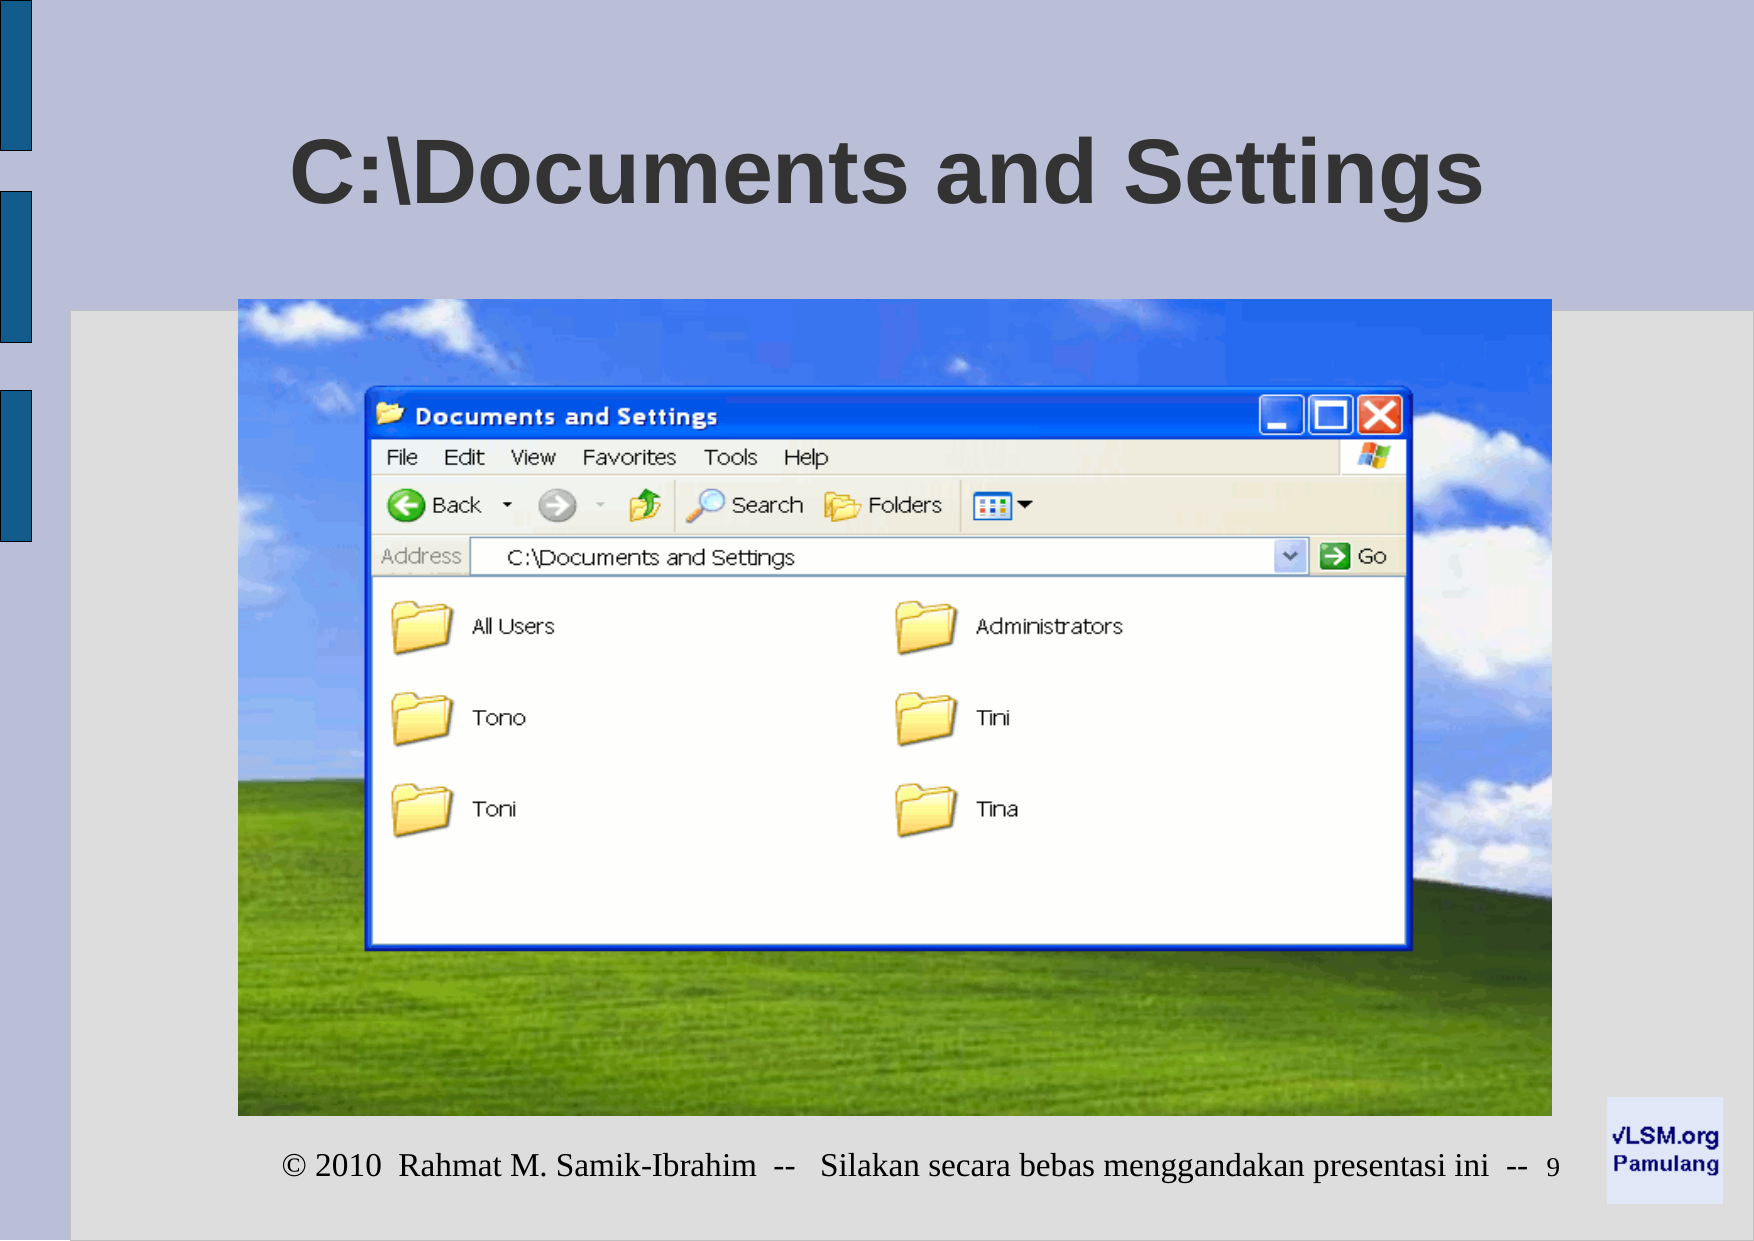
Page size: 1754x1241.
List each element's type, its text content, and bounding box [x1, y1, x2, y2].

picture [238, 299, 1552, 1116]
picture [1607, 1097, 1723, 1204]
title C:\Documents and Settings [77, 99, 1700, 244]
